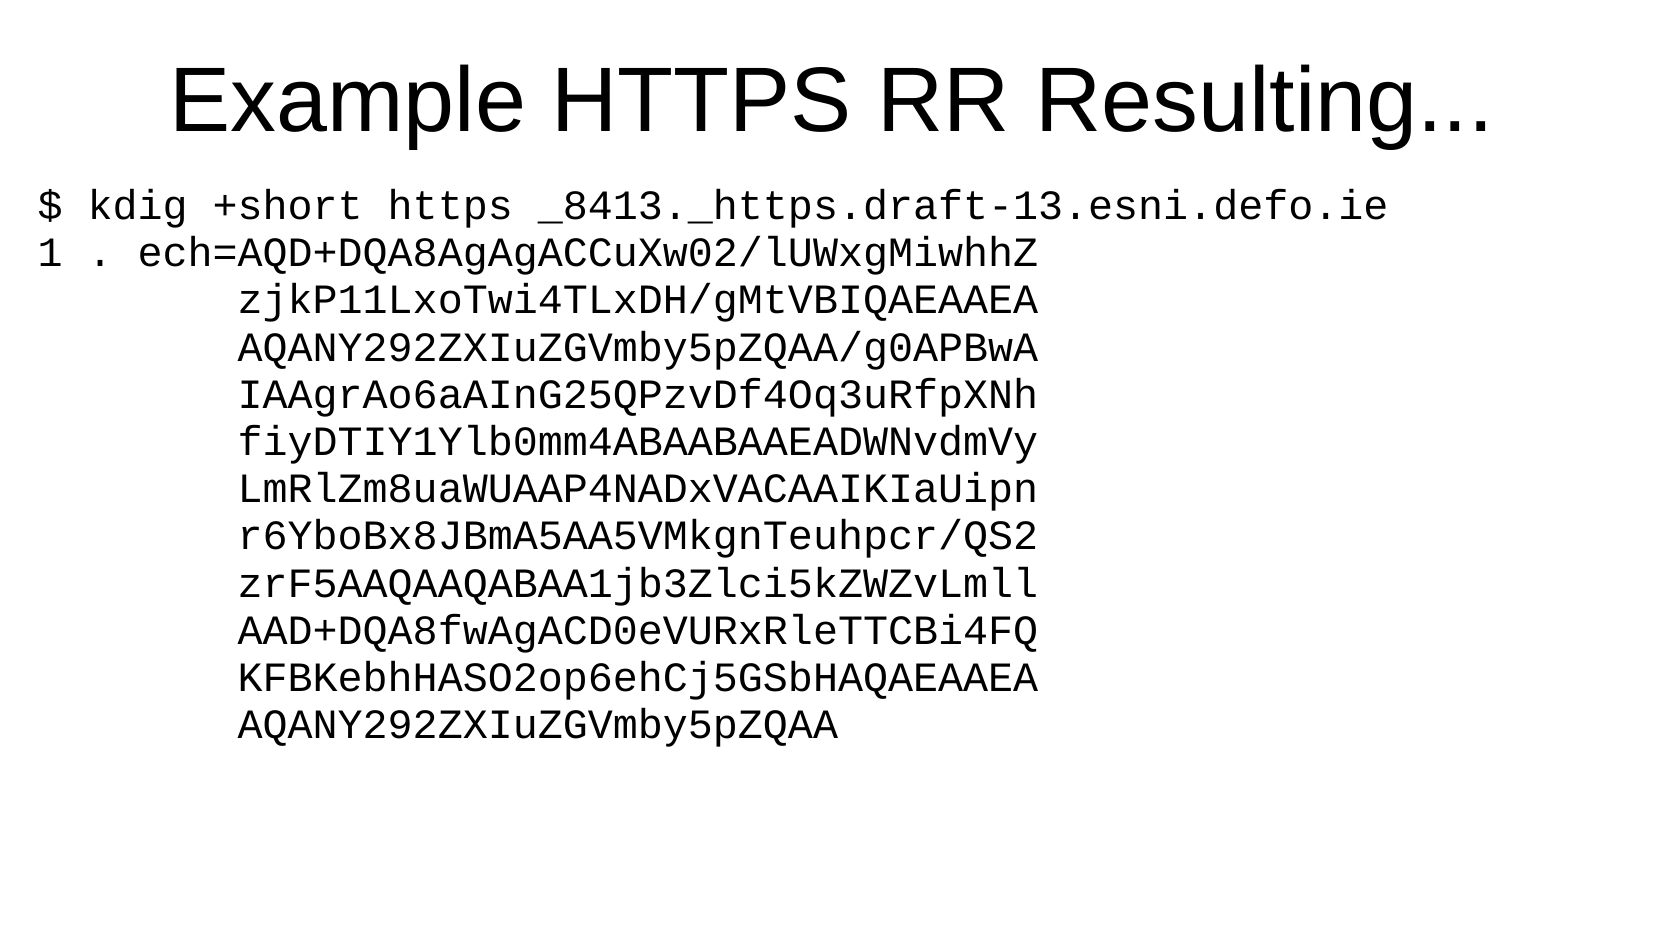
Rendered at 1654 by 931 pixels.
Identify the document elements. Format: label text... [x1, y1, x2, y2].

text_box $ kdig +short https _8413._https.draft-13.esni.defo.ie 1 . ech=AQD+DQA8AgAgACCuXw02/lUWxgMiwhhZ zjkP11LxoTwi4TLxDH/gMtVBIQAEAAEA AQANY292ZXIuZGVmby5pZQAA/g0APBwA IAAgrAo6aAInG25QPzvDf4Oq3uRfpXNh fiyDTIY1Ylb0mm4ABAABAAEADWNvdmVy LmRlZm8uaWUAAP4NADxVACAAIKIaUipn r6YboBx8JBmA5AA5VMkgnTeuhpcr/QS2 zrF5AAQAAQABAA1jb3Zlci5kZWZvLmll AAD+DQA8fwAgACD0eVURxRleTTCBi4FQ KFBKebhHASO2op6ehCj5GSbHAQAEAAEA AQANY292ZXIuZGVmby5pZQAA [22, 177, 1601, 830]
title Example HTTPS RR Resulting... [88, 21, 1577, 177]
